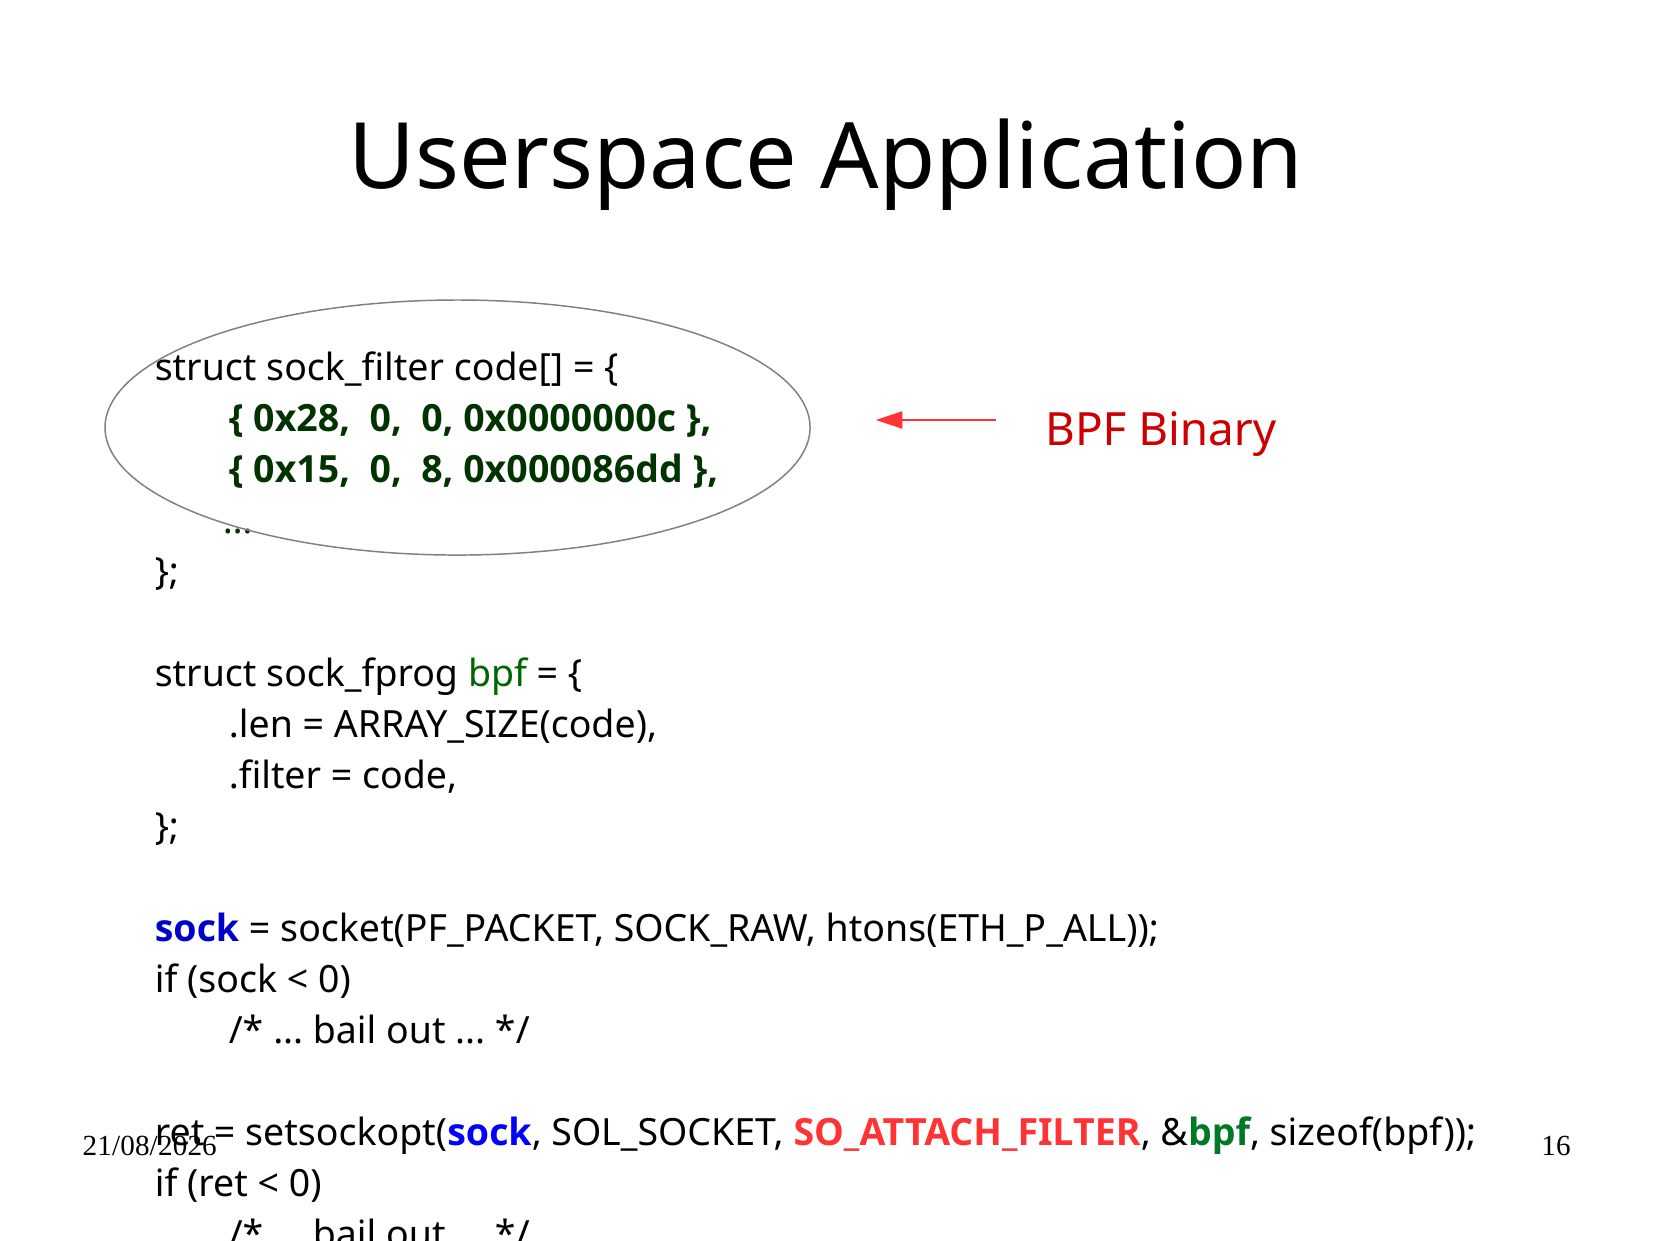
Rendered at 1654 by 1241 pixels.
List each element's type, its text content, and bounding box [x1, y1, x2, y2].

text_box BPF Binary [1018, 388, 1304, 460]
title Userspace Application [82, 49, 1571, 257]
text_box struct sock_filter code[] = { { 0x28, 0, 0, 0x0000000c }, { 0x15, 0, 8, 0x000086dd }, … }; struct sock_fprog bpf = { .len = ARRAY_SIZE(code), .filter = code, }; sock = socket(PF_PACKET, SOCK_RAW, htons(ETH_P_ALL)); if (sock < 0) /* ... bail out ... */ ret = setsockopt(sock, SOL_SOCKET, SO_ATTACH_FILTER, &bpf, sizeof(bpf)); if (ret < 0) /* ... bail out ... */ [140, 333, 1546, 1163]
text_box struct sock_filter code[] = { { 0x28, 0, 0, 0x0000000c }, { 0x15, 0, 8, 0x000086dd }, … }; struct sock_fprog bpf = { .len = ARRAY_SIZE(code), .filter = code, }; sock = socket(PF_PACKET, SOCK_RAW, htons(ETH_P_ALL)); if (sock < 0) /* ... bail out ... */ ret = setsockopt(sock, SOL_SOCKET, SO_ATTACH_FILTER, &bpf, sizeof(bpf)); if (ret < 0) /* ... bail out ... */ [140, 333, 809, 554]
